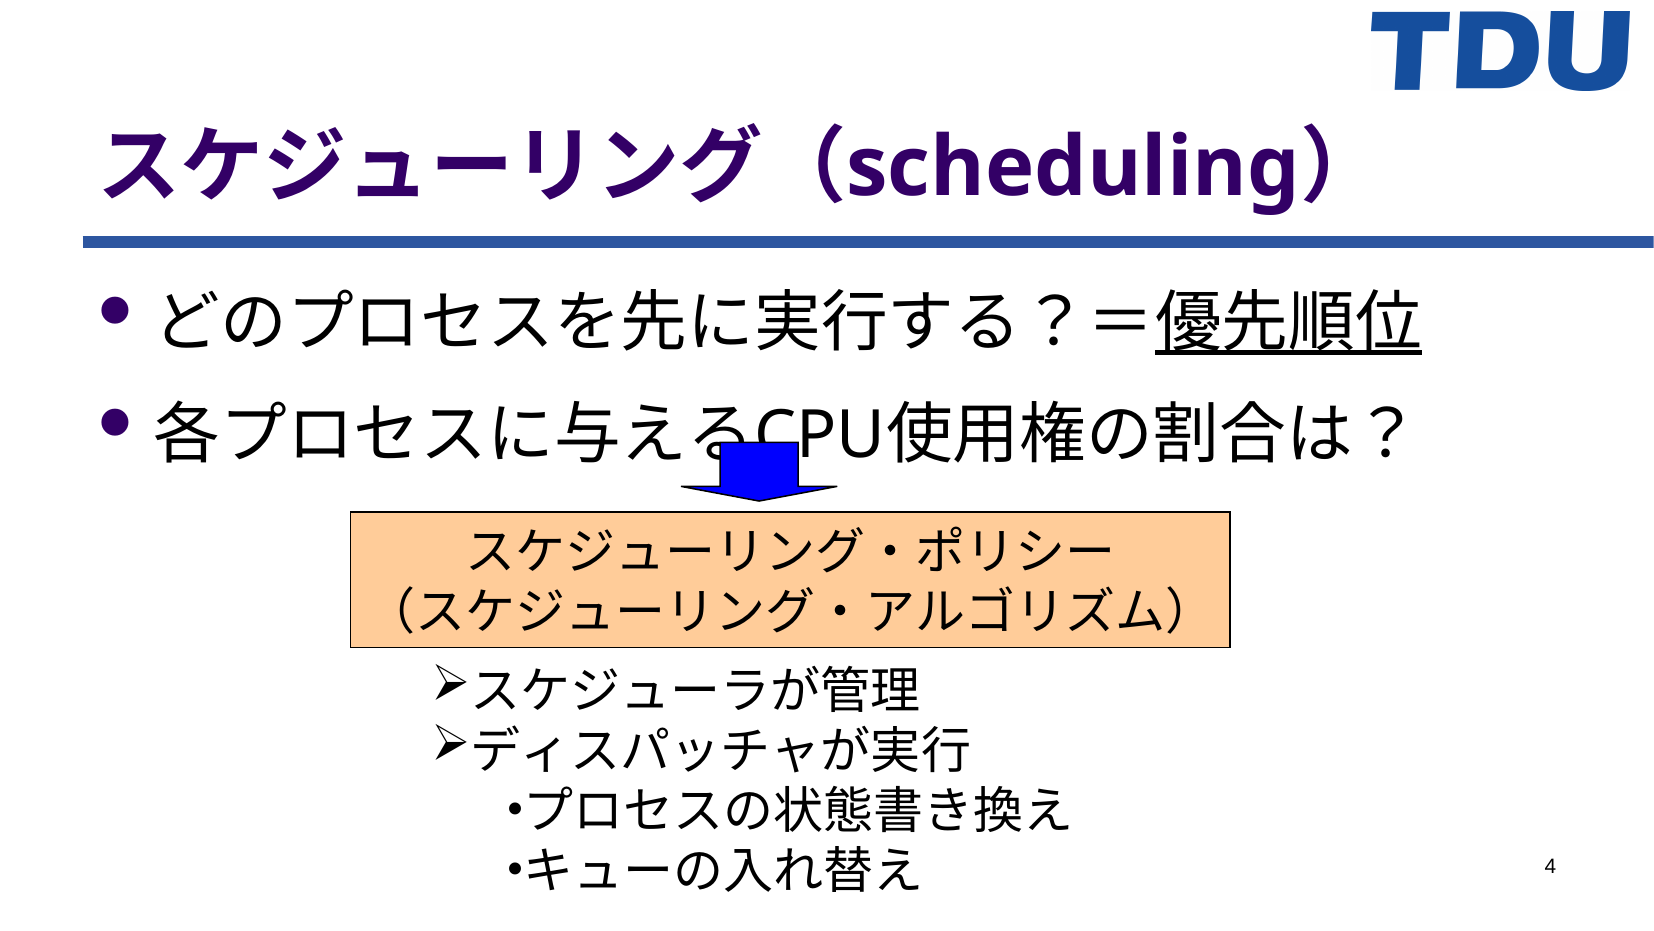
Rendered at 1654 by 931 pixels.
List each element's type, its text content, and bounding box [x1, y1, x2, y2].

text_box [681, 442, 838, 502]
title スケジューリング（scheduling） [82, 51, 1571, 228]
text_box スケジューリング・ポリシー （スケジューリング・アルゴリズム） [350, 511, 1231, 648]
picture [1371, 11, 1630, 91]
list どのプロセスを先に実行する？＝優先順位 各プロセスに与えるCPU使用権の割合は？ [82, 259, 1571, 807]
text_box スケジューラが管理 ディスパッチャが実行 プロセスの状態書き換え キューの入れ替え [416, 651, 1089, 907]
